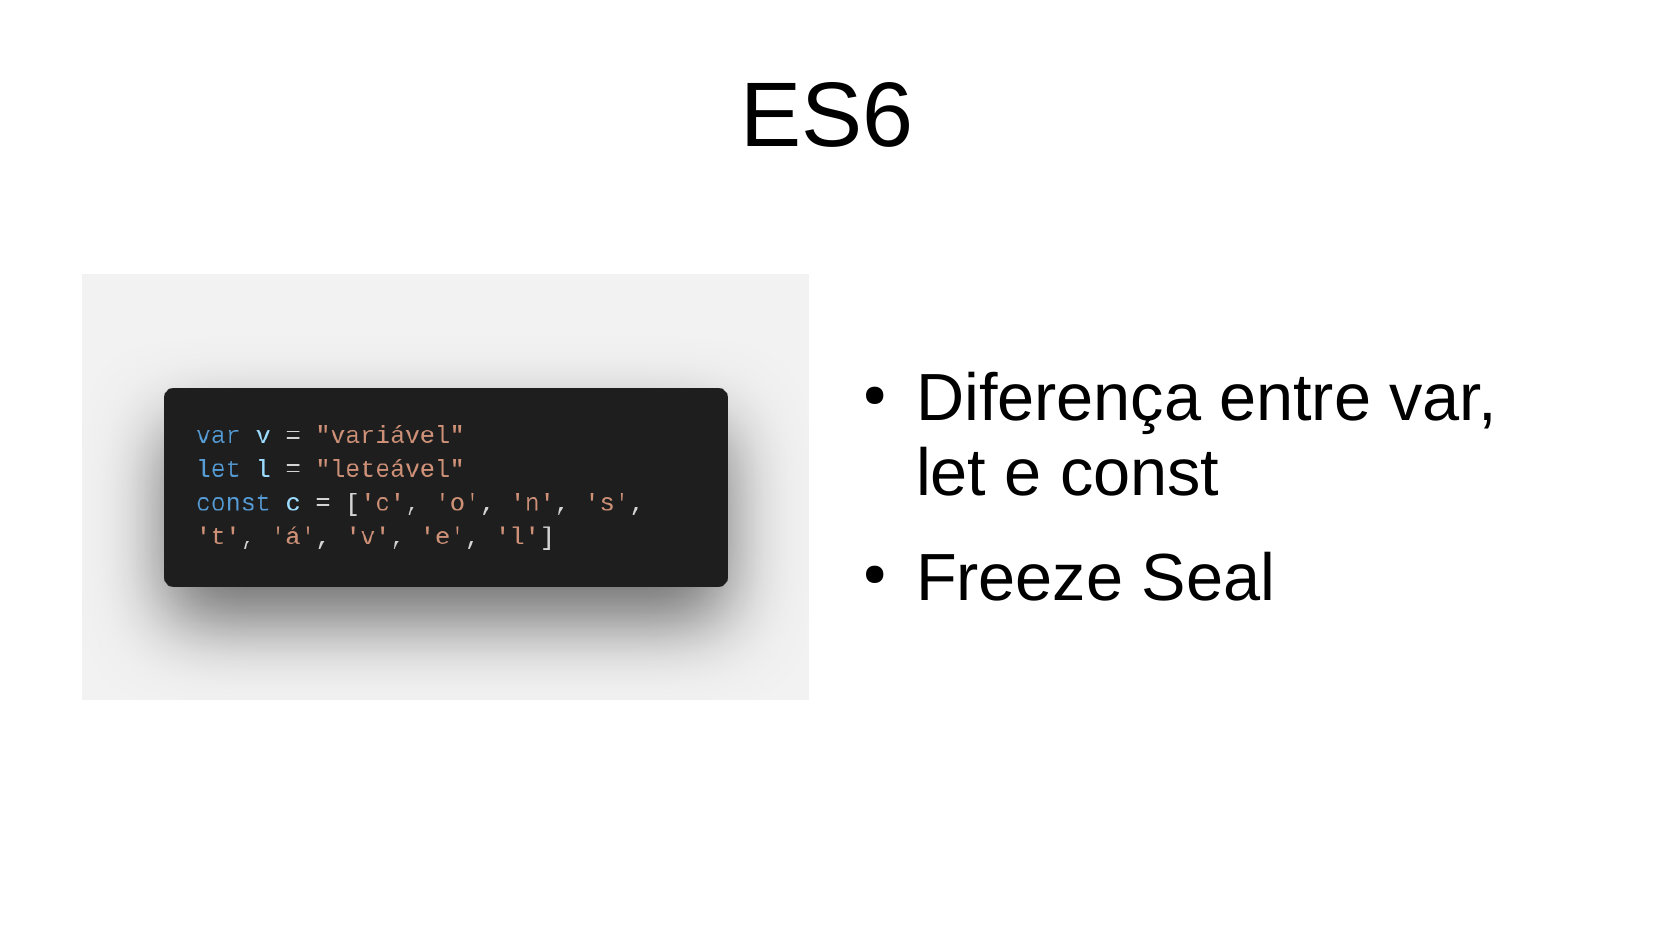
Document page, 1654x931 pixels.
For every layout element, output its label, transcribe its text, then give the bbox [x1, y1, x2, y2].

picture [82, 274, 809, 700]
title ES6 [82, 37, 1571, 193]
list Diferença entre var, let e const Freeze Seal [845, 217, 1572, 758]
